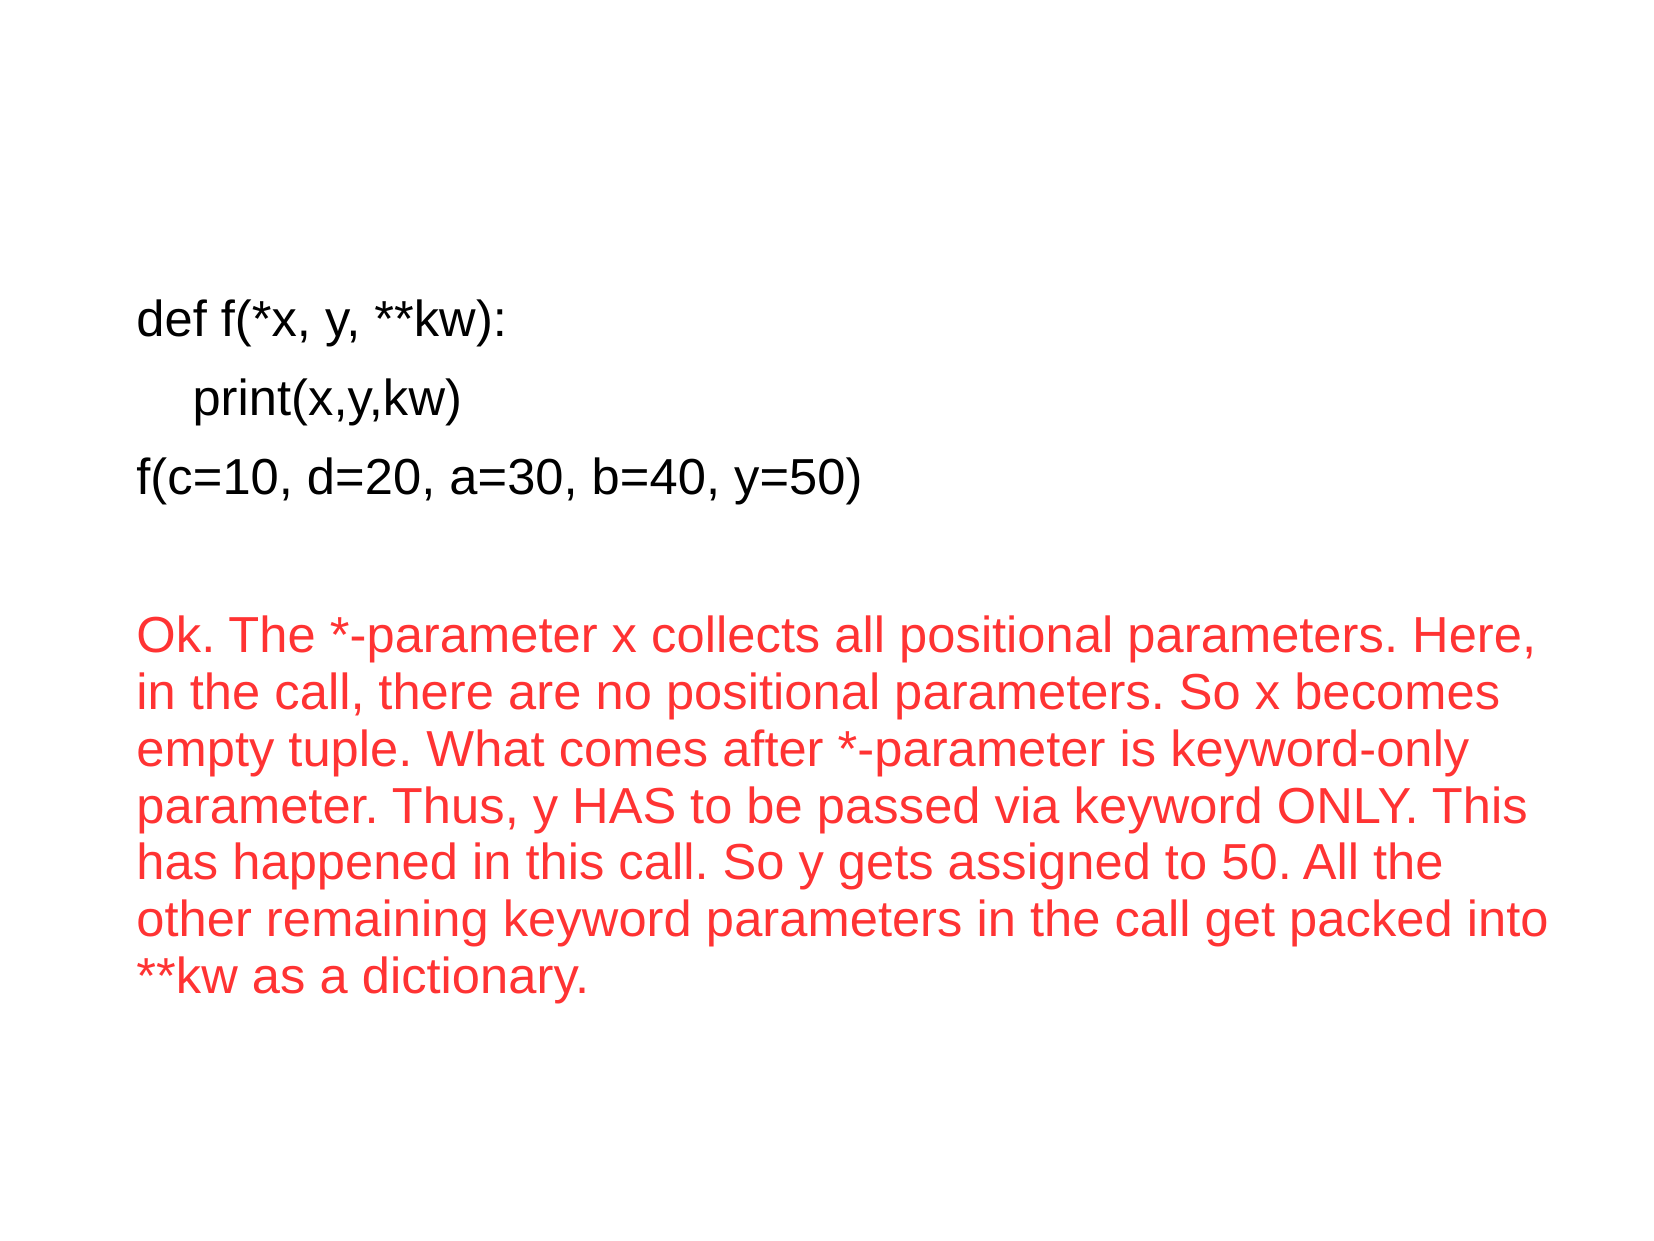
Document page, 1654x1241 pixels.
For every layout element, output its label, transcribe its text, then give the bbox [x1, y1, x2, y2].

list def f(*x, y, **kw): print(x,y,kw) f(c=10, d=20, a=30, b=40, y=50) Ok. The *-parameter x collects all positional parameters. Here, in the call, there are no positional parameters. So x becomes empty tuple. What comes after *-parameter is keyword-only parameter. Thus, y HAS to be passed via keyword ONLY. This has happened in this call. So y gets assigned to 50. All the other remaining keyword parameters in the call get packed into **kw as a dictionary. [82, 290, 1571, 1010]
